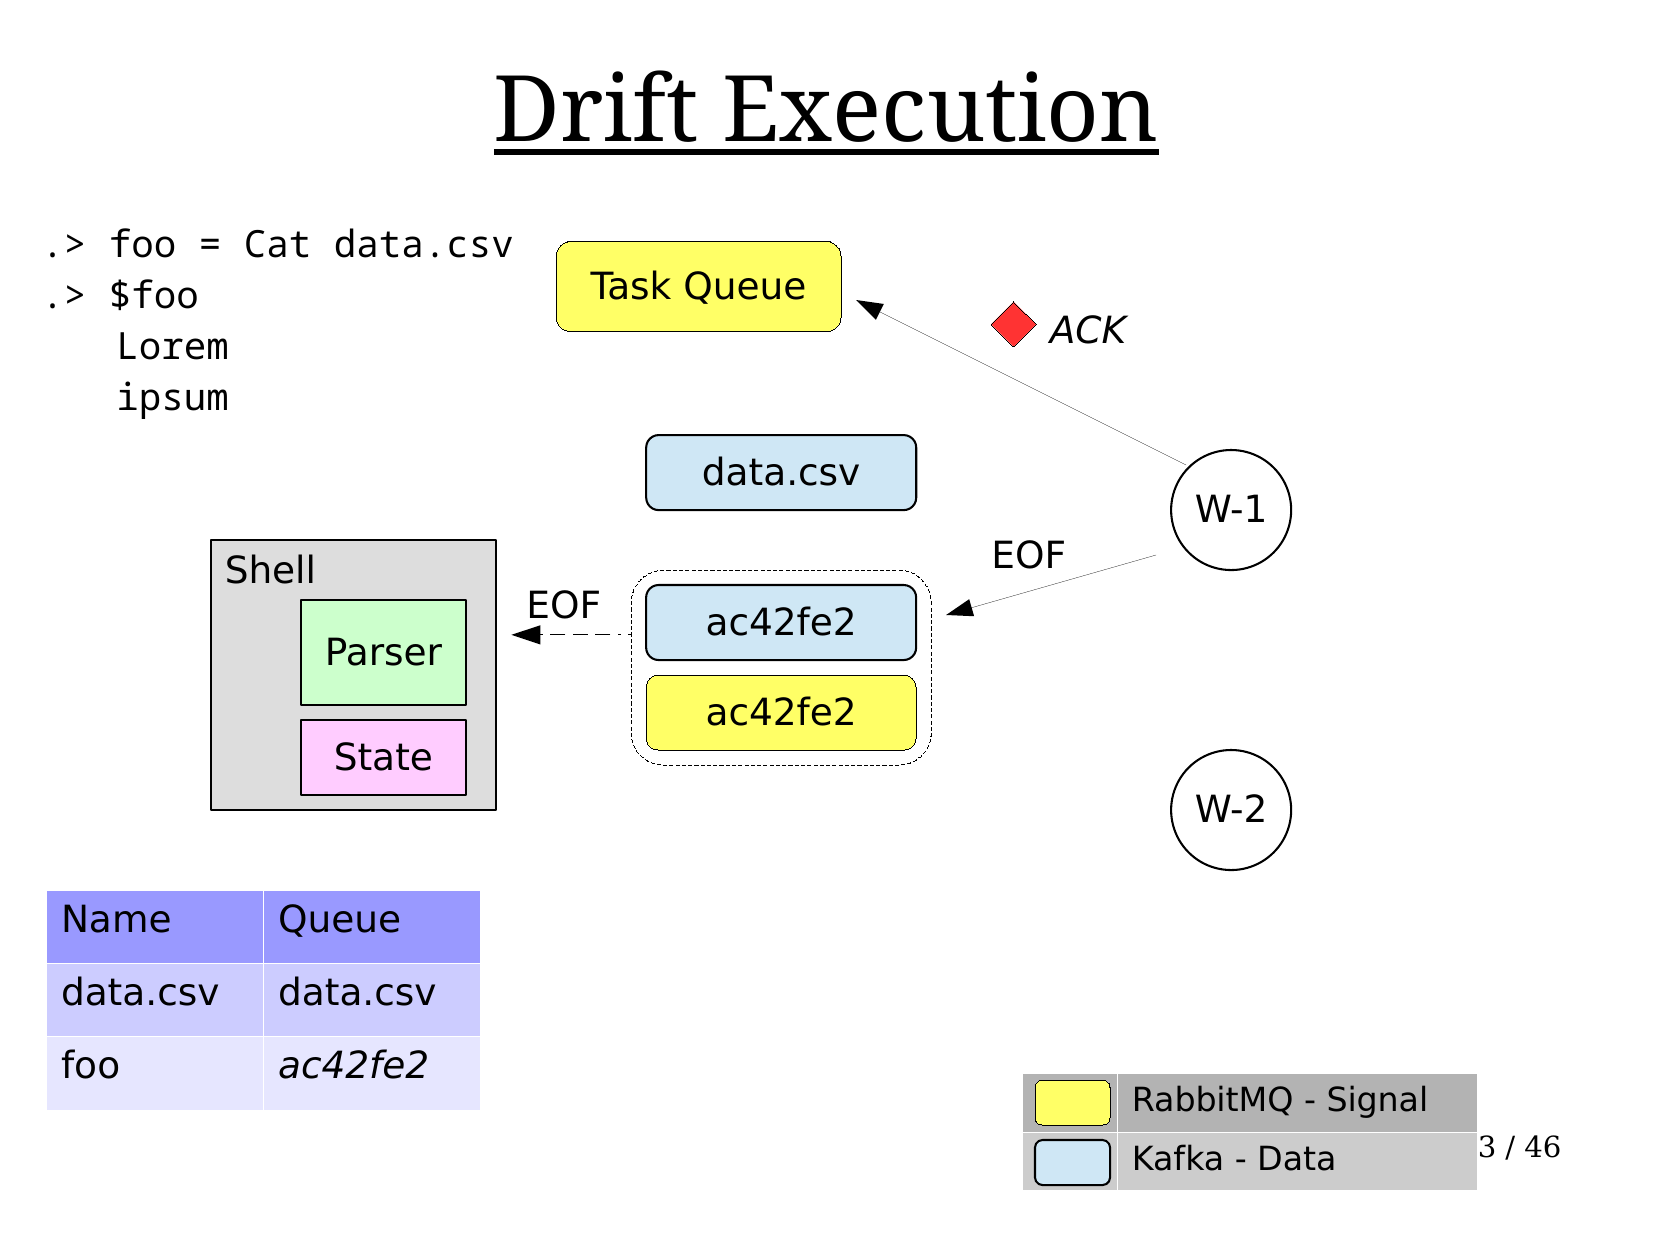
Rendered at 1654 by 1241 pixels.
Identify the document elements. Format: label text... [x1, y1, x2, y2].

text_box ACK [1035, 301, 1142, 361]
text_box .> foo = Cat data.csv .> $foo Lorem ipsum [26, 210, 451, 375]
text_box EOF [976, 526, 1082, 586]
text_box State [301, 720, 467, 796]
text_box [211, 540, 497, 811]
text_box [991, 301, 1035, 347]
text_box data.csv [646, 435, 917, 511]
table_header Name [47, 891, 263, 963]
table_cell data.csv [47, 964, 263, 1036]
table_header RabbitMQ - Signal [1118, 1074, 1477, 1132]
text_box [1035, 1140, 1111, 1186]
text_box Parser [301, 600, 467, 706]
text_box Shell [210, 541, 332, 601]
table_cell [1023, 1133, 1117, 1190]
text_box [1035, 1080, 1111, 1126]
table_header [1023, 1074, 1117, 1132]
text_box W-1 [1171, 450, 1292, 571]
title Drift Execution [82, 2, 1571, 211]
table_header Queue [264, 891, 480, 963]
text_box Task Queue [556, 241, 842, 332]
table_cell foo [47, 1037, 263, 1110]
table_cell data.csv [264, 964, 480, 1036]
text_box [631, 570, 932, 766]
text_box W-2 [1171, 750, 1292, 871]
table_cell Kafka - Data [1118, 1133, 1477, 1190]
table_cell ac42fe2 [264, 1037, 480, 1110]
text_box EOF [511, 576, 617, 635]
